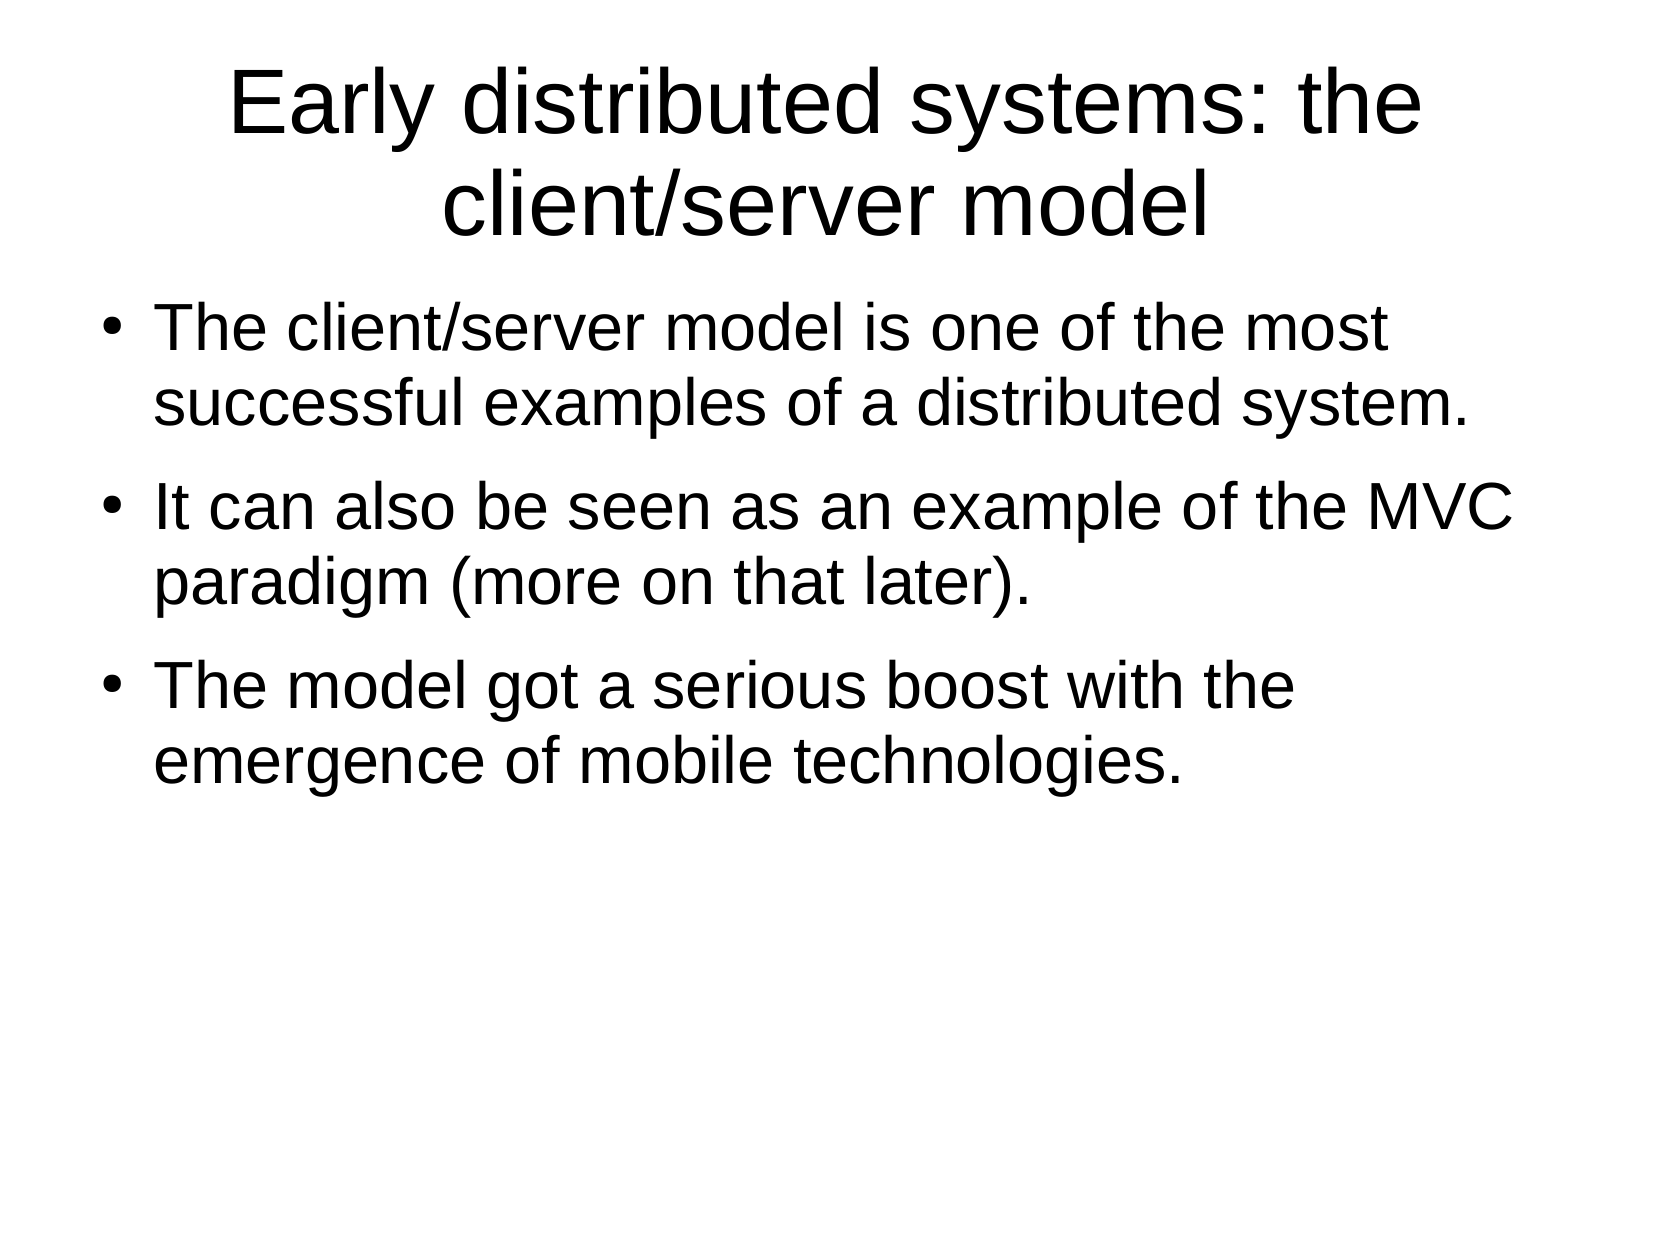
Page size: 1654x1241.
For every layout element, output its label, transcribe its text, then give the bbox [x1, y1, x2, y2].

title Early distributed systems: the client/server model [82, 49, 1571, 257]
list The client/server model is one of the most successful examples of a distributed system. It can also be seen as an example of the MVC paradigm (more on that later). The model got a serious boost with the emergence of mobile technologies. [82, 290, 1538, 1010]
